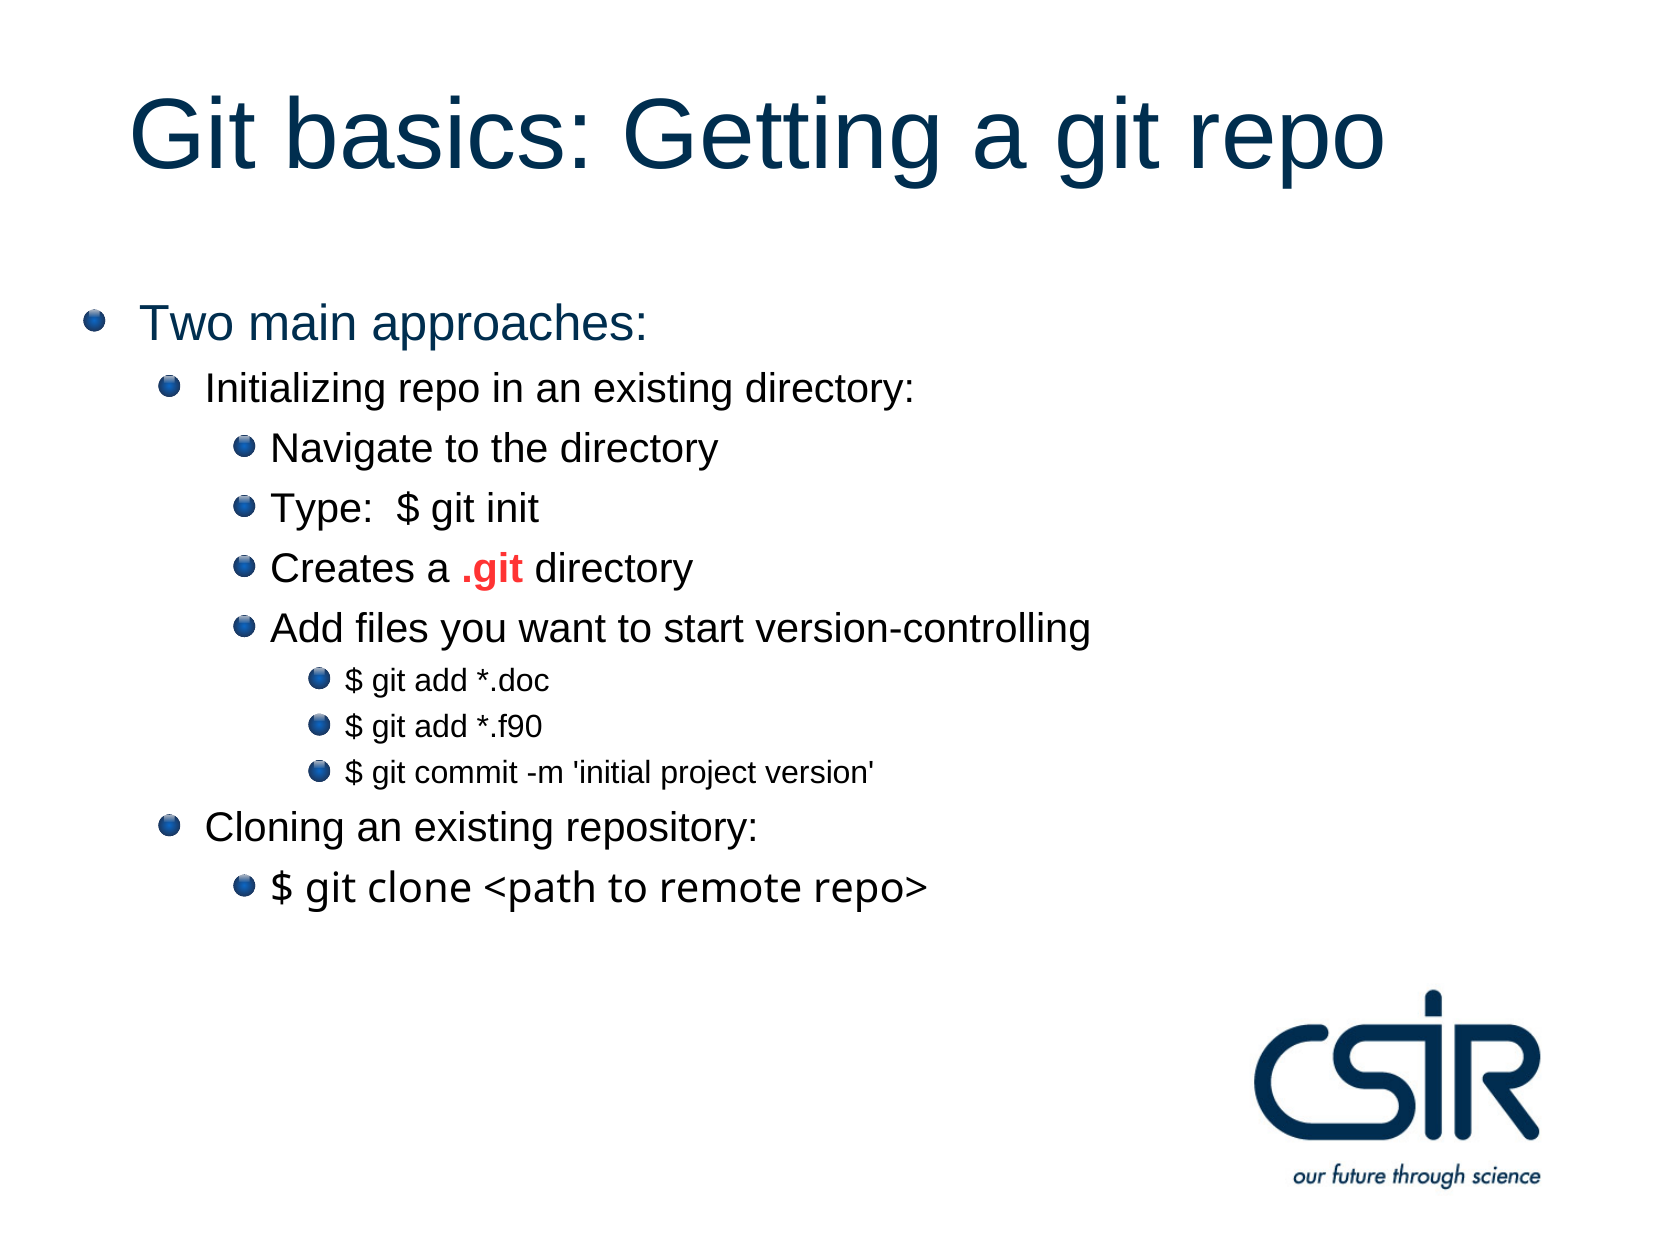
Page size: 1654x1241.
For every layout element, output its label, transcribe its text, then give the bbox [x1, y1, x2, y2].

title Git basics: Getting a git repo [128, 68, 1534, 248]
list Two main approaches: Initializing repo in an existing directory: Navigate to the directory Type: $ git init Creates a .git directory Add files you want to start version-controlling $ git add *.doc $ git add *.f90 $ git commit -m 'initial project version' Cloning an existing repository: $ git clone <path to remote repo> [82, 290, 1571, 1010]
picture [1241, 983, 1653, 1240]
